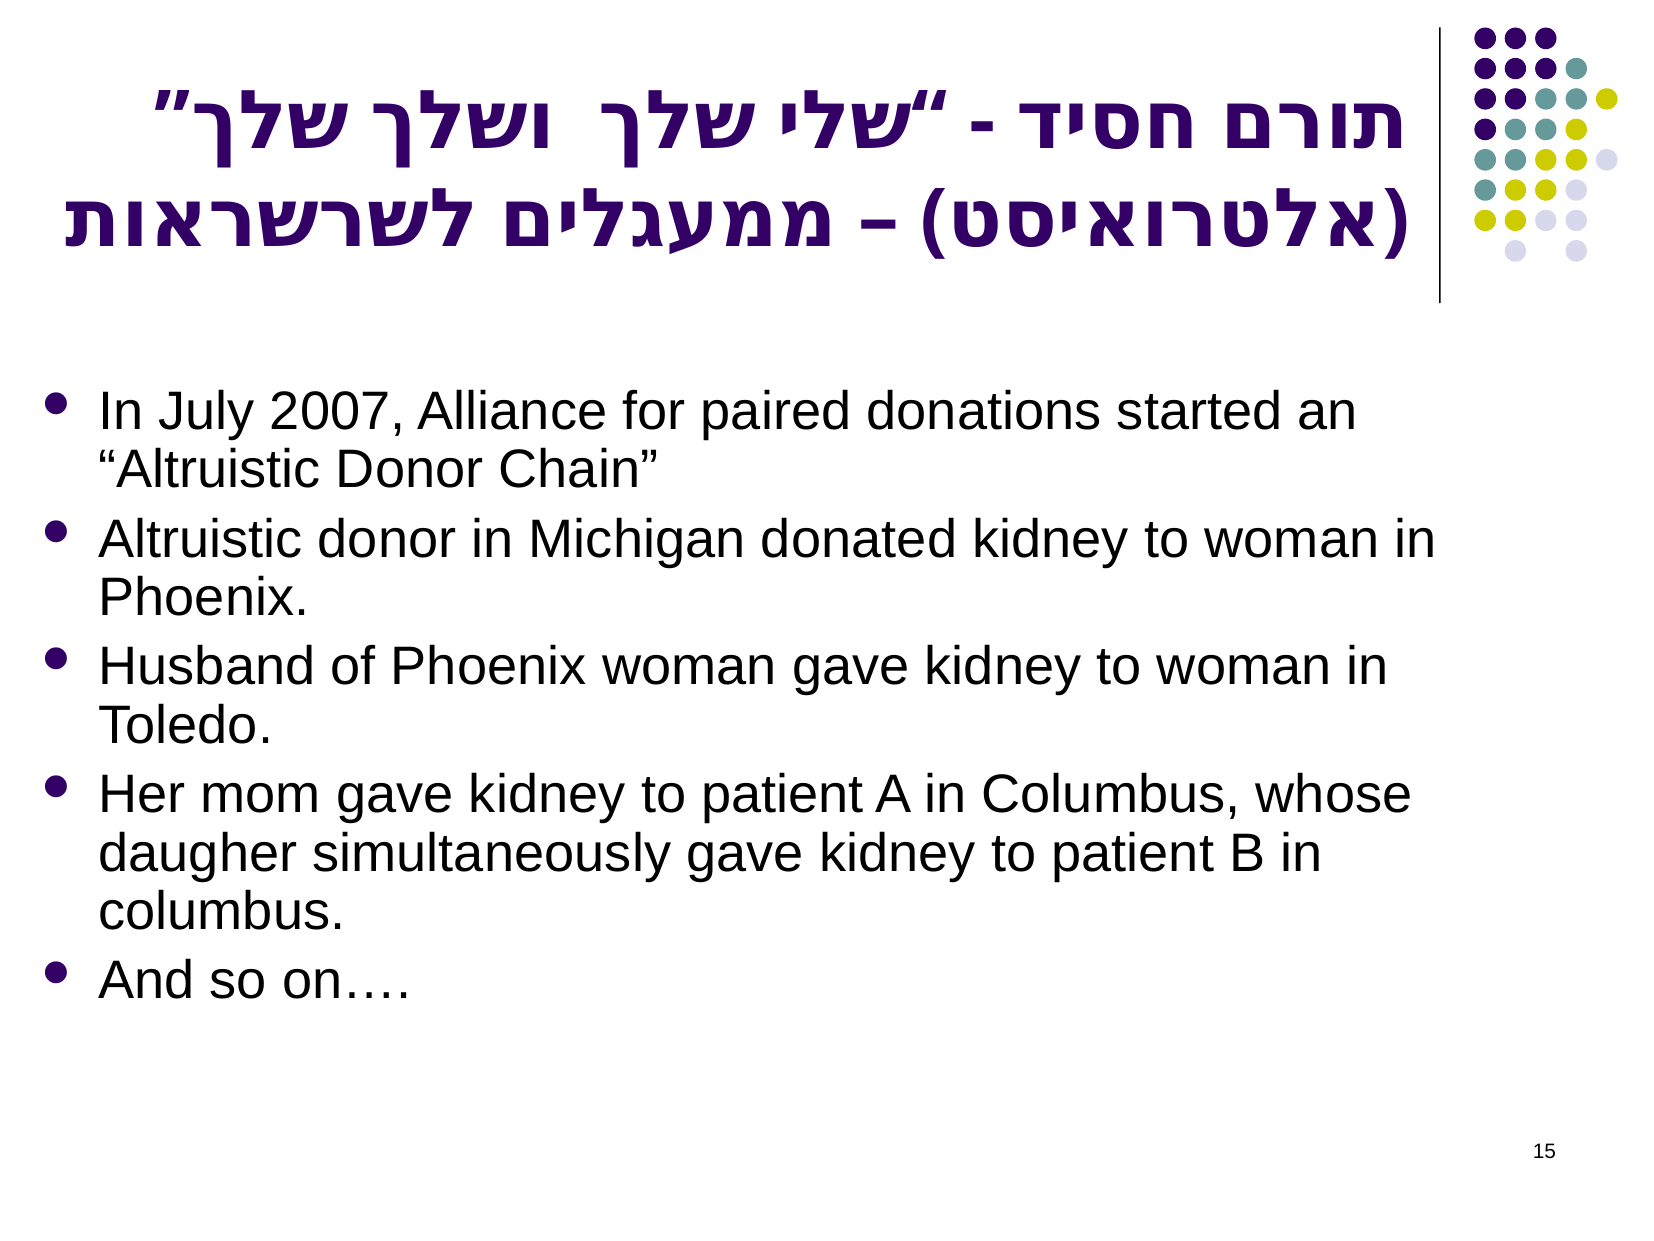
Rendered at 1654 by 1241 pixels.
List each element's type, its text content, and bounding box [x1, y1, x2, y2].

list In July 2007, Alliance for paired donations started an “Altruistic Donor Chain” Altruistic donor in Michigan donated kidney to woman in Phoenix. Husband of Phoenix woman gave kidney to woman in Toledo. Her mom gave kidney to patient A in Columbus, whose daugher simultaneously gave kidney to patient B in columbus. And so on…. [26, 375, 1591, 1173]
slide_number <number> [1185, 1129, 1571, 1213]
title תורם חסיד - “שלי שלך ושלך שלך” (אלטרואיסט) – ממעגלים לשרשראות [0, 75, 1426, 271]
